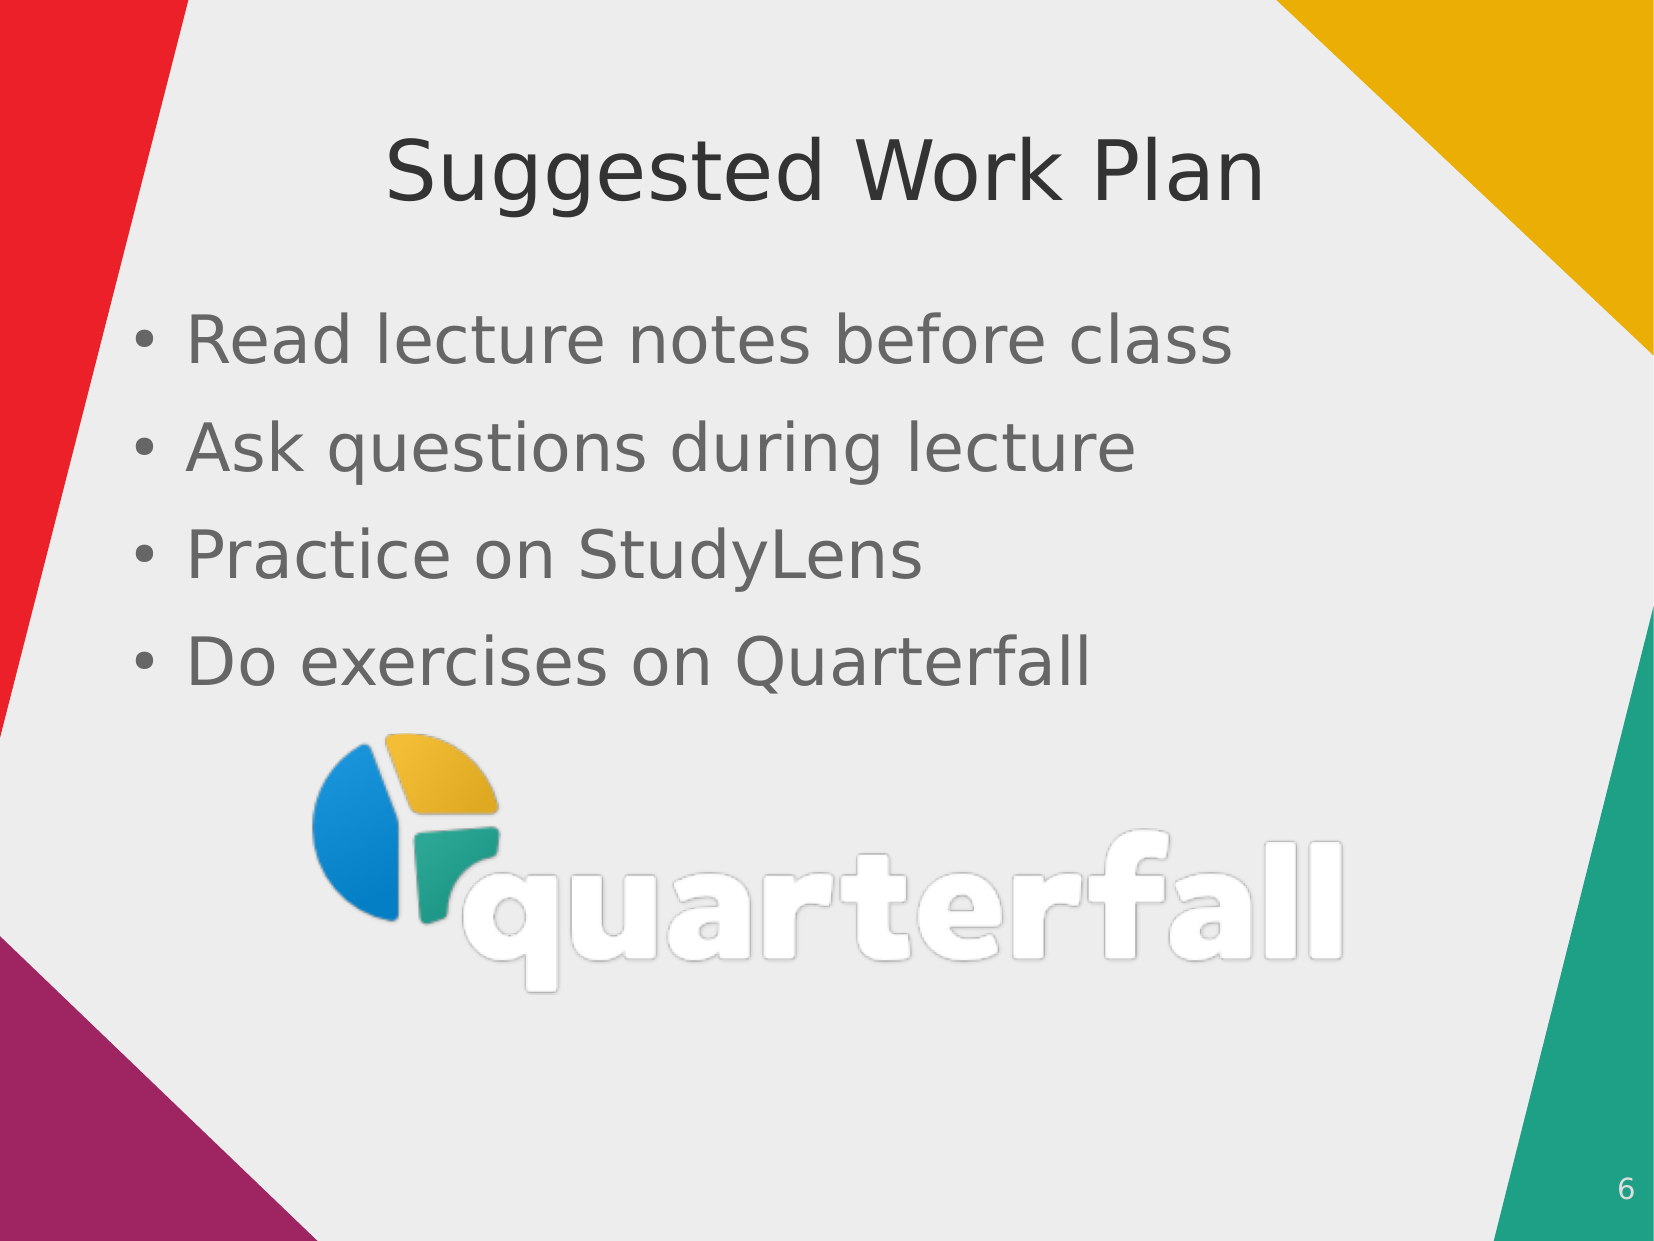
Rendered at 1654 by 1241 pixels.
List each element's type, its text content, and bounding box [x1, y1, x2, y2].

title Suggested Work Plan [114, 73, 1539, 271]
list Read lecture notes before class Ask questions during lecture Practice on StudyLens Do exercises on Quarterfall [114, 302, 1539, 1033]
picture [307, 733, 1349, 995]
